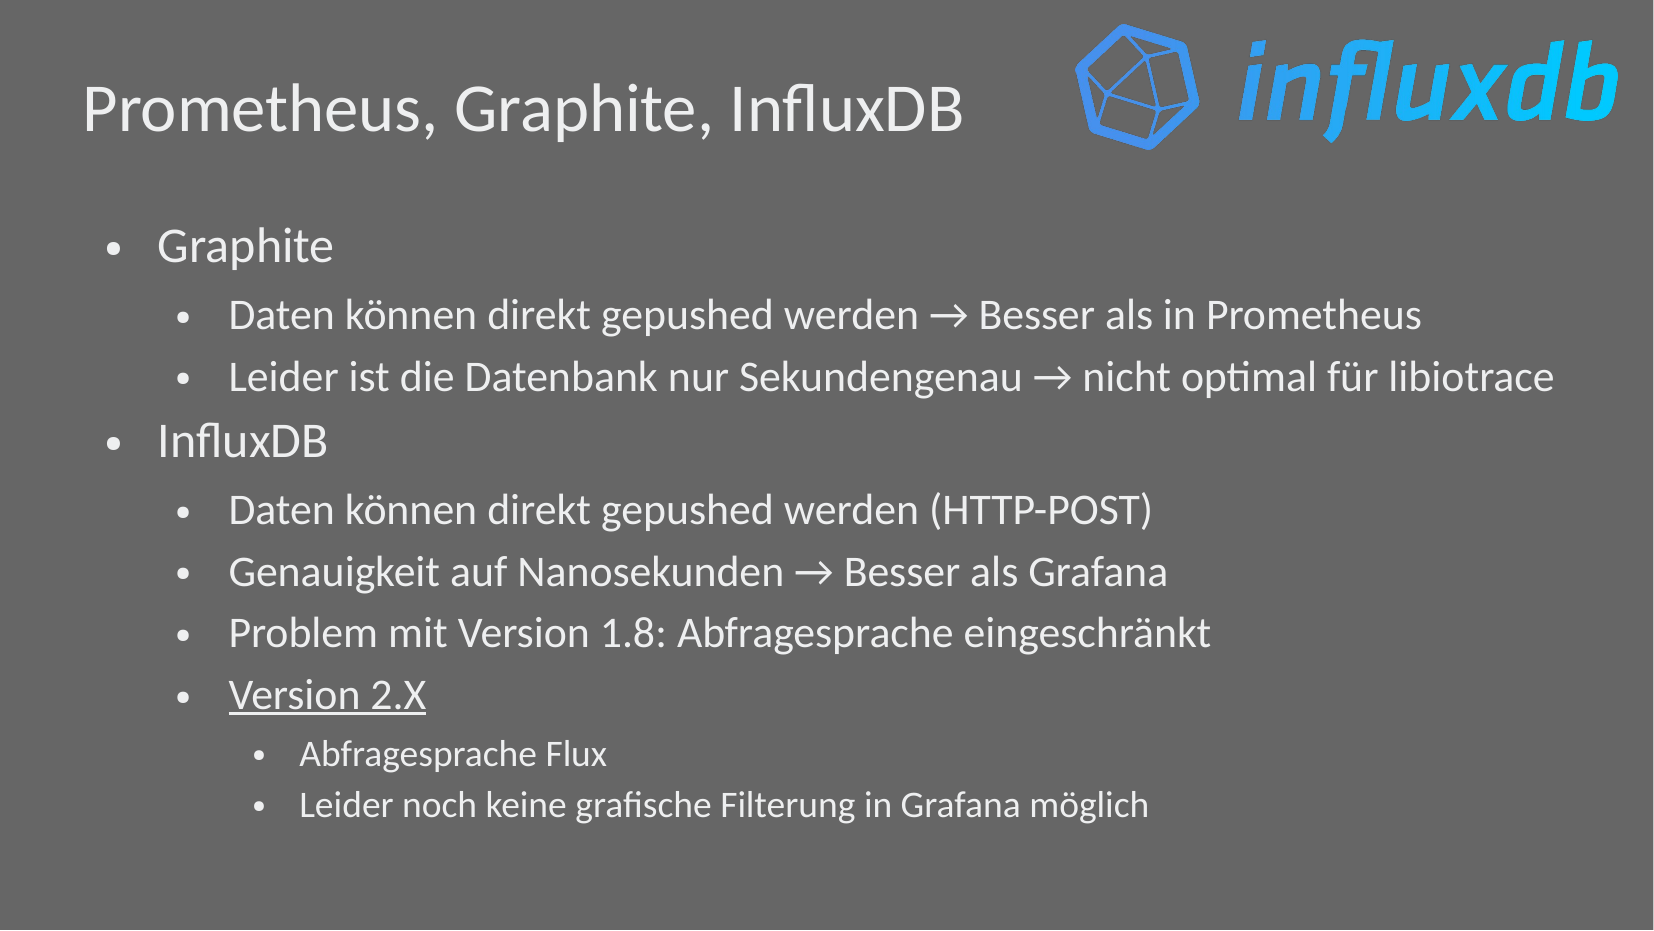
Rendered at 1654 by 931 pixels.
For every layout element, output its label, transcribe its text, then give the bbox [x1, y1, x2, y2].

picture [1075, 24, 1618, 151]
picture [1581, 75, 1604, 109]
title Prometheus, Graphite, InfluxDB [82, 37, 1571, 193]
list Graphite Daten können direkt gepushed werden → Besser als in Prometheus Leider ist die Datenbank nur Sekundengenau → nicht optimal für libiotrace InfluxDB Daten können direkt gepushed werden (HTTP-POST) Genauigkeit auf Nanosekunden → Besser als Grafana Problem mit Version 1.8: Abfragesprache eingeschränkt Version 2.X Abfragesprache Flux Leider noch keine grafische Filterung in Grafana möglich [86, 225, 1576, 827]
